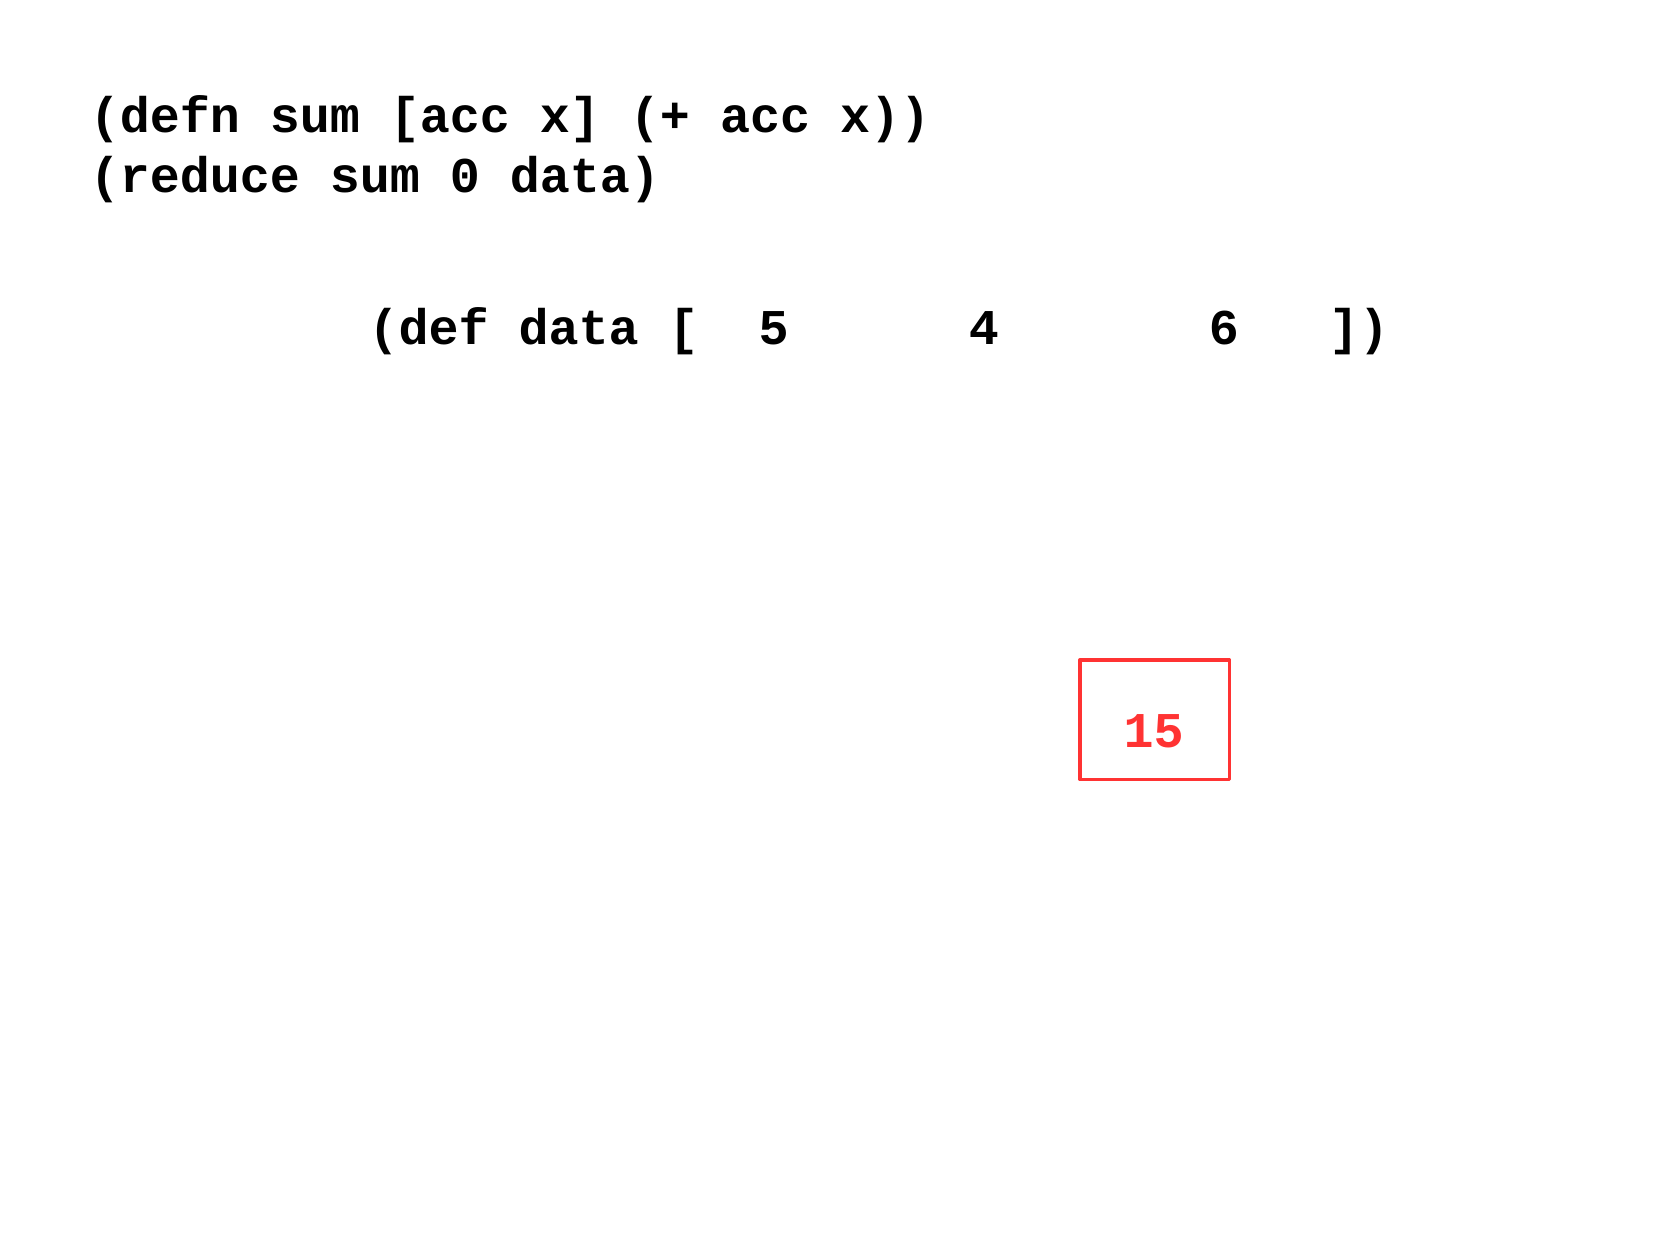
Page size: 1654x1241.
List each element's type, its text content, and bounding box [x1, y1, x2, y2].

text_box 15 [1108, 689, 1199, 762]
text_box (defn sum [acc x] (+ acc x)) (reduce sum 0 data) [74, 74, 1260, 260]
text_box (def data [ 5 4 6 ]) [353, 286, 1485, 358]
